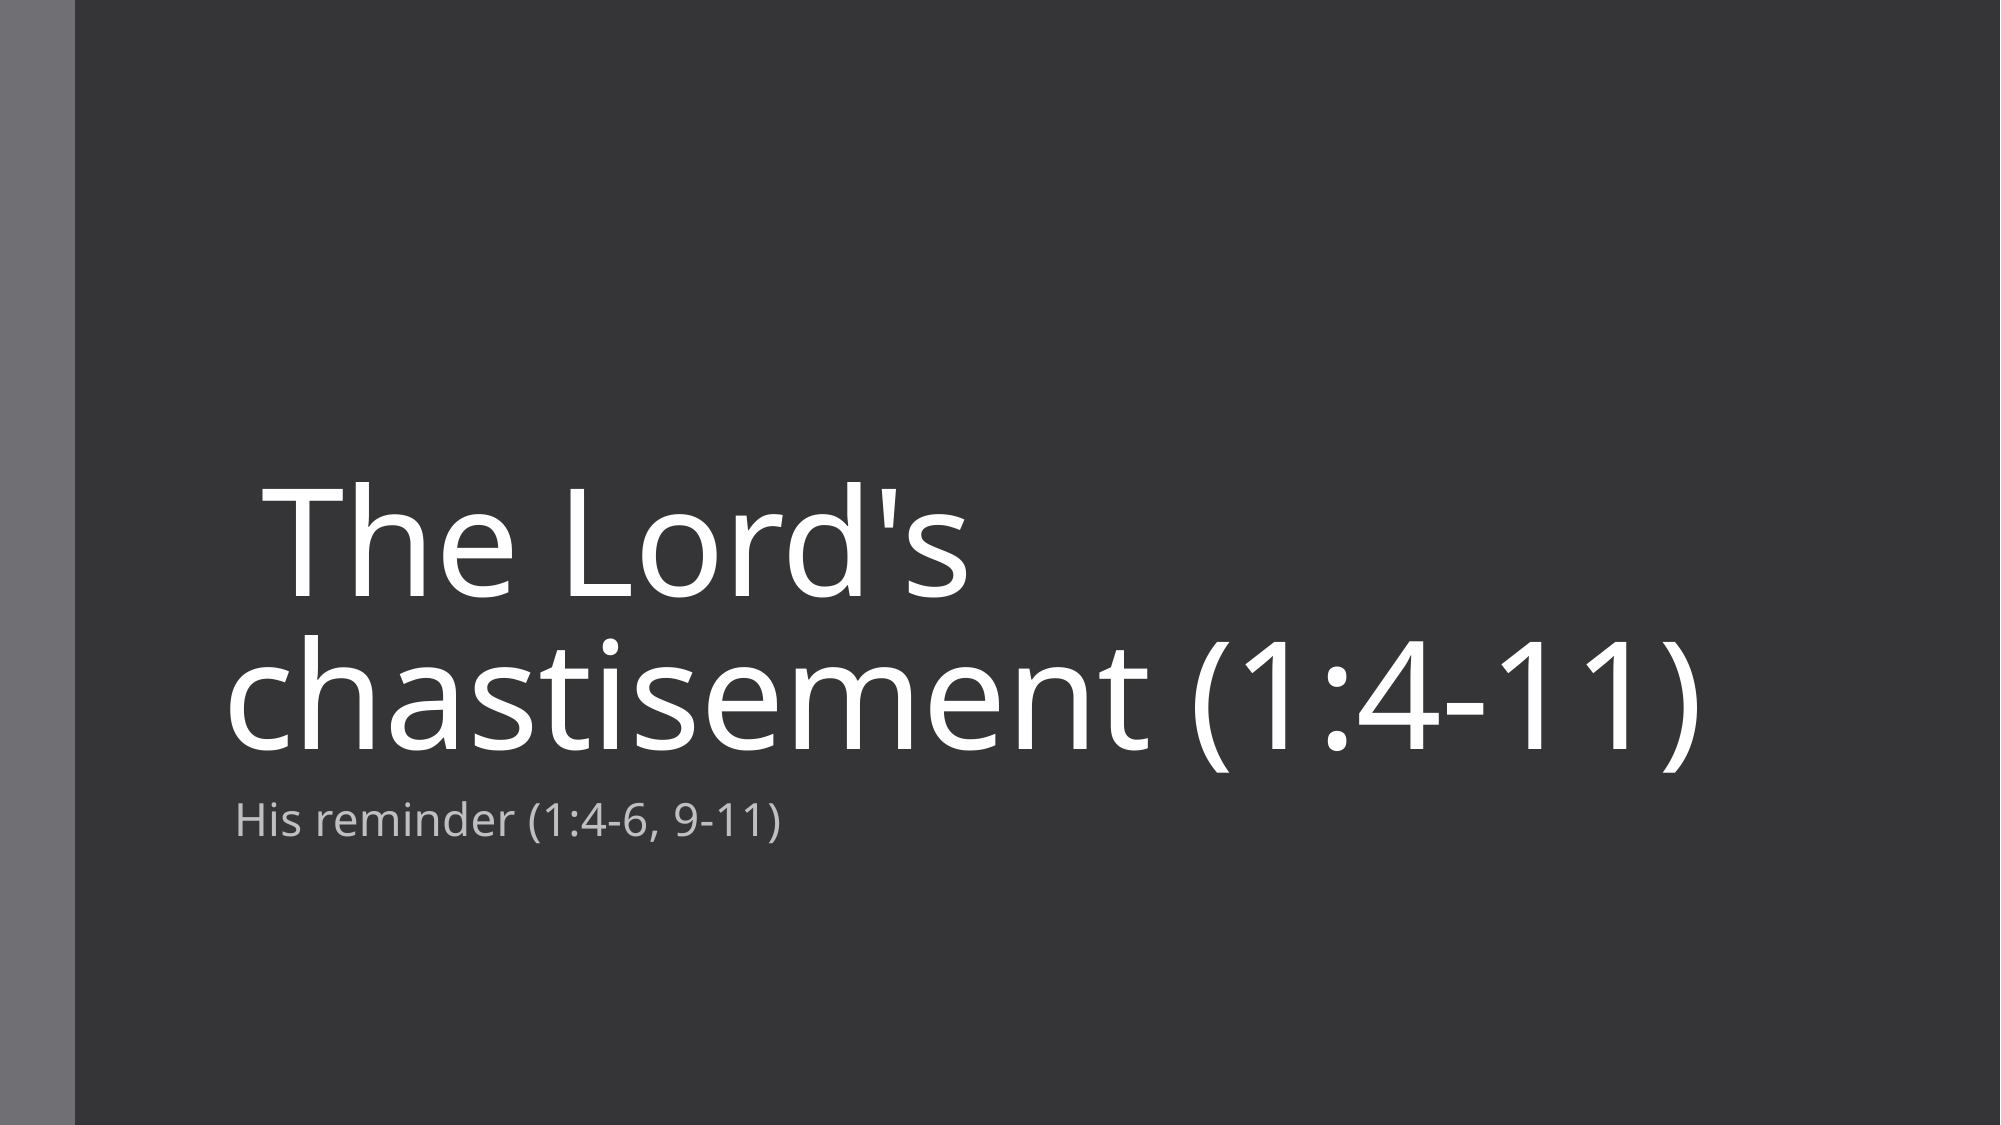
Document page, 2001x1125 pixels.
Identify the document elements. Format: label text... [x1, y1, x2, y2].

title The Lord's chastisement (1:4-11) [206, 124, 1752, 787]
subtitle His reminder (1:4-6, 9-11) [206, 787, 1752, 1066]
